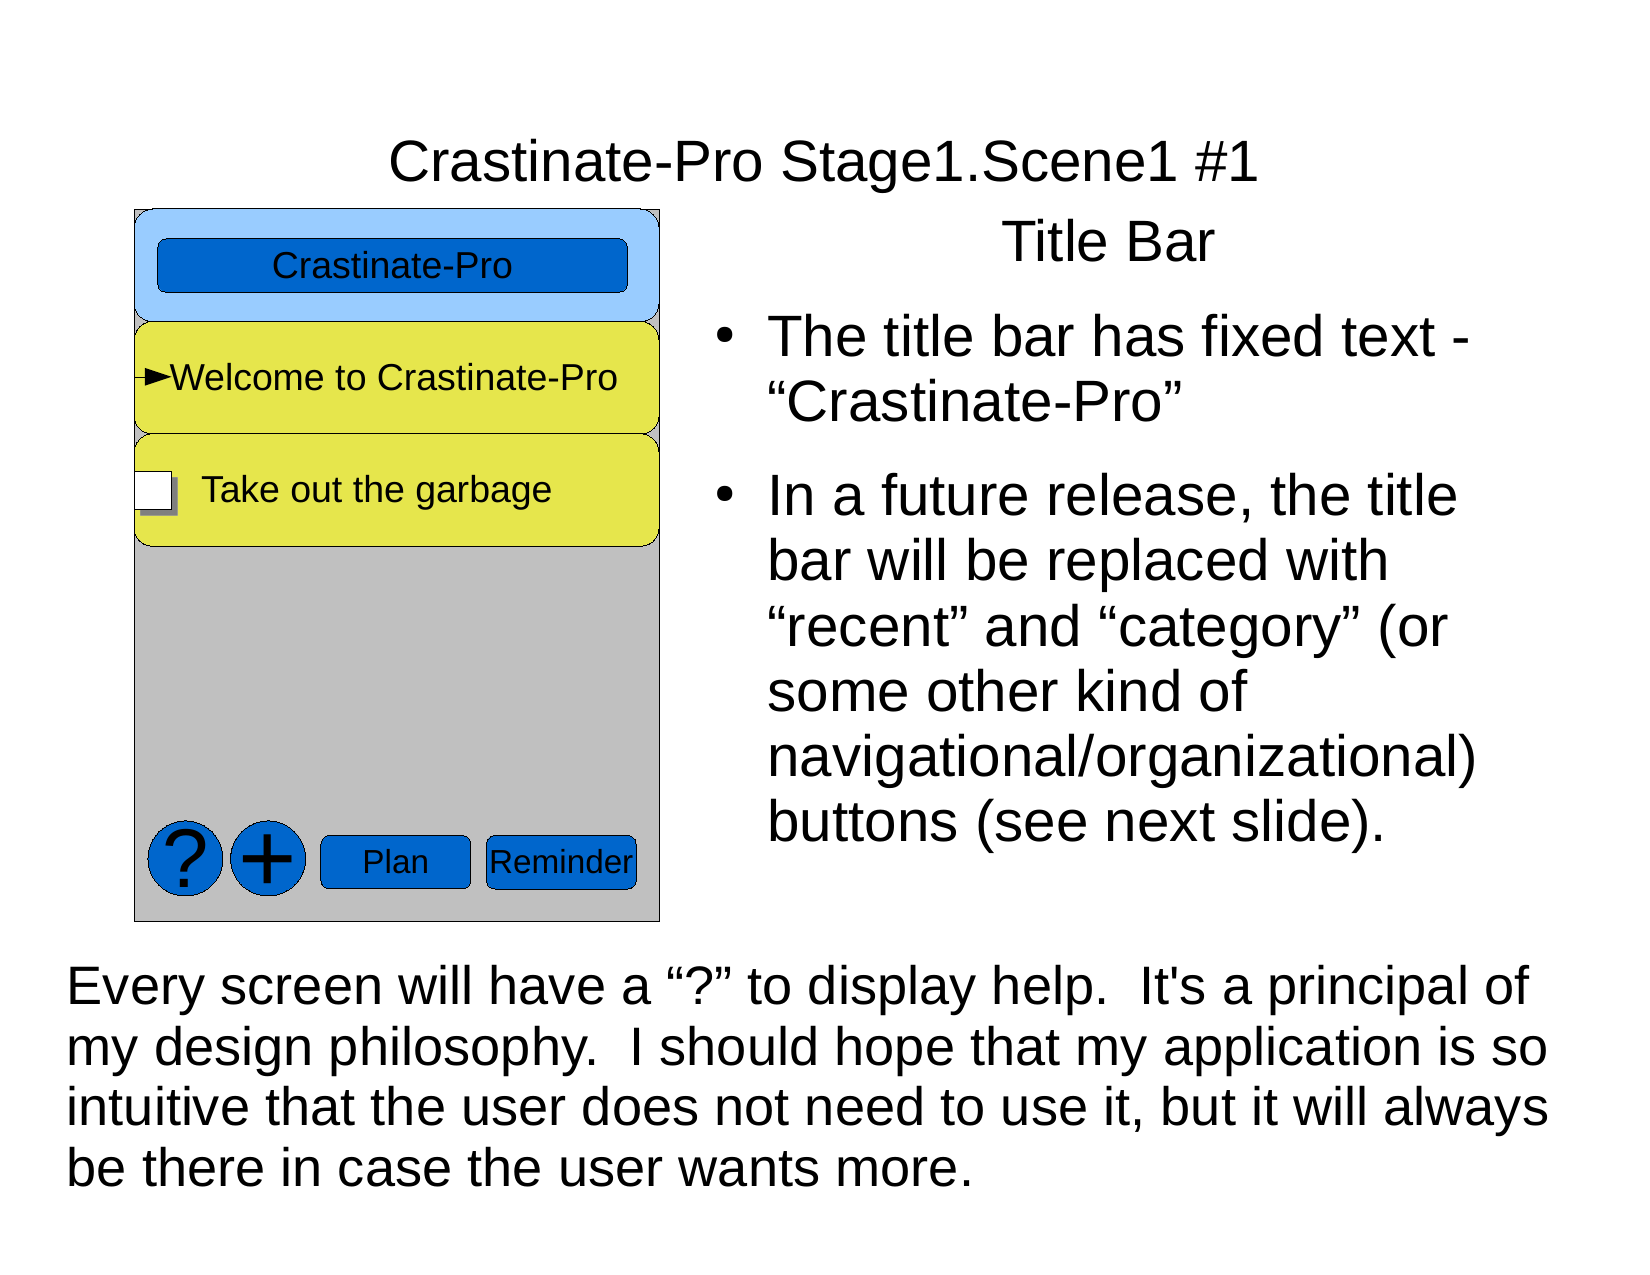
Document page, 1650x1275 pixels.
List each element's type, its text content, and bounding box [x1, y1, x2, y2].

text_box [134, 529, 660, 922]
text_box ? [147, 820, 223, 896]
text_box [134, 208, 660, 339]
text_box [134, 471, 172, 510]
text_box Every screen will have a “?” to display help. It's a principal of my design philosophy. I should hope that my application is so intuitive that the user does not need to use it, but it will always be there in case the user wants more. [66, 955, 1592, 1208]
text_box + [230, 820, 306, 896]
text_box [647, 417, 660, 451]
text_box [134, 421, 147, 446]
text_box Plan [320, 835, 471, 889]
title Crastinate-Pro Stage1.Scene1 #1 [135, 112, 1515, 210]
text_box Welcome to Crastinate-Pro [134, 321, 660, 434]
text_box Crastinate-Pro [157, 238, 628, 293]
text_box Take out the garbage [134, 433, 660, 547]
list Title Bar The title bar has fixed text - “Crastinate-Pro” In a future release, the title bar will be replaced with “recent” and “category” (or some other kind of navigational/organizational) buttons (see next slide). [696, 209, 1522, 922]
text_box Reminder [486, 835, 637, 890]
